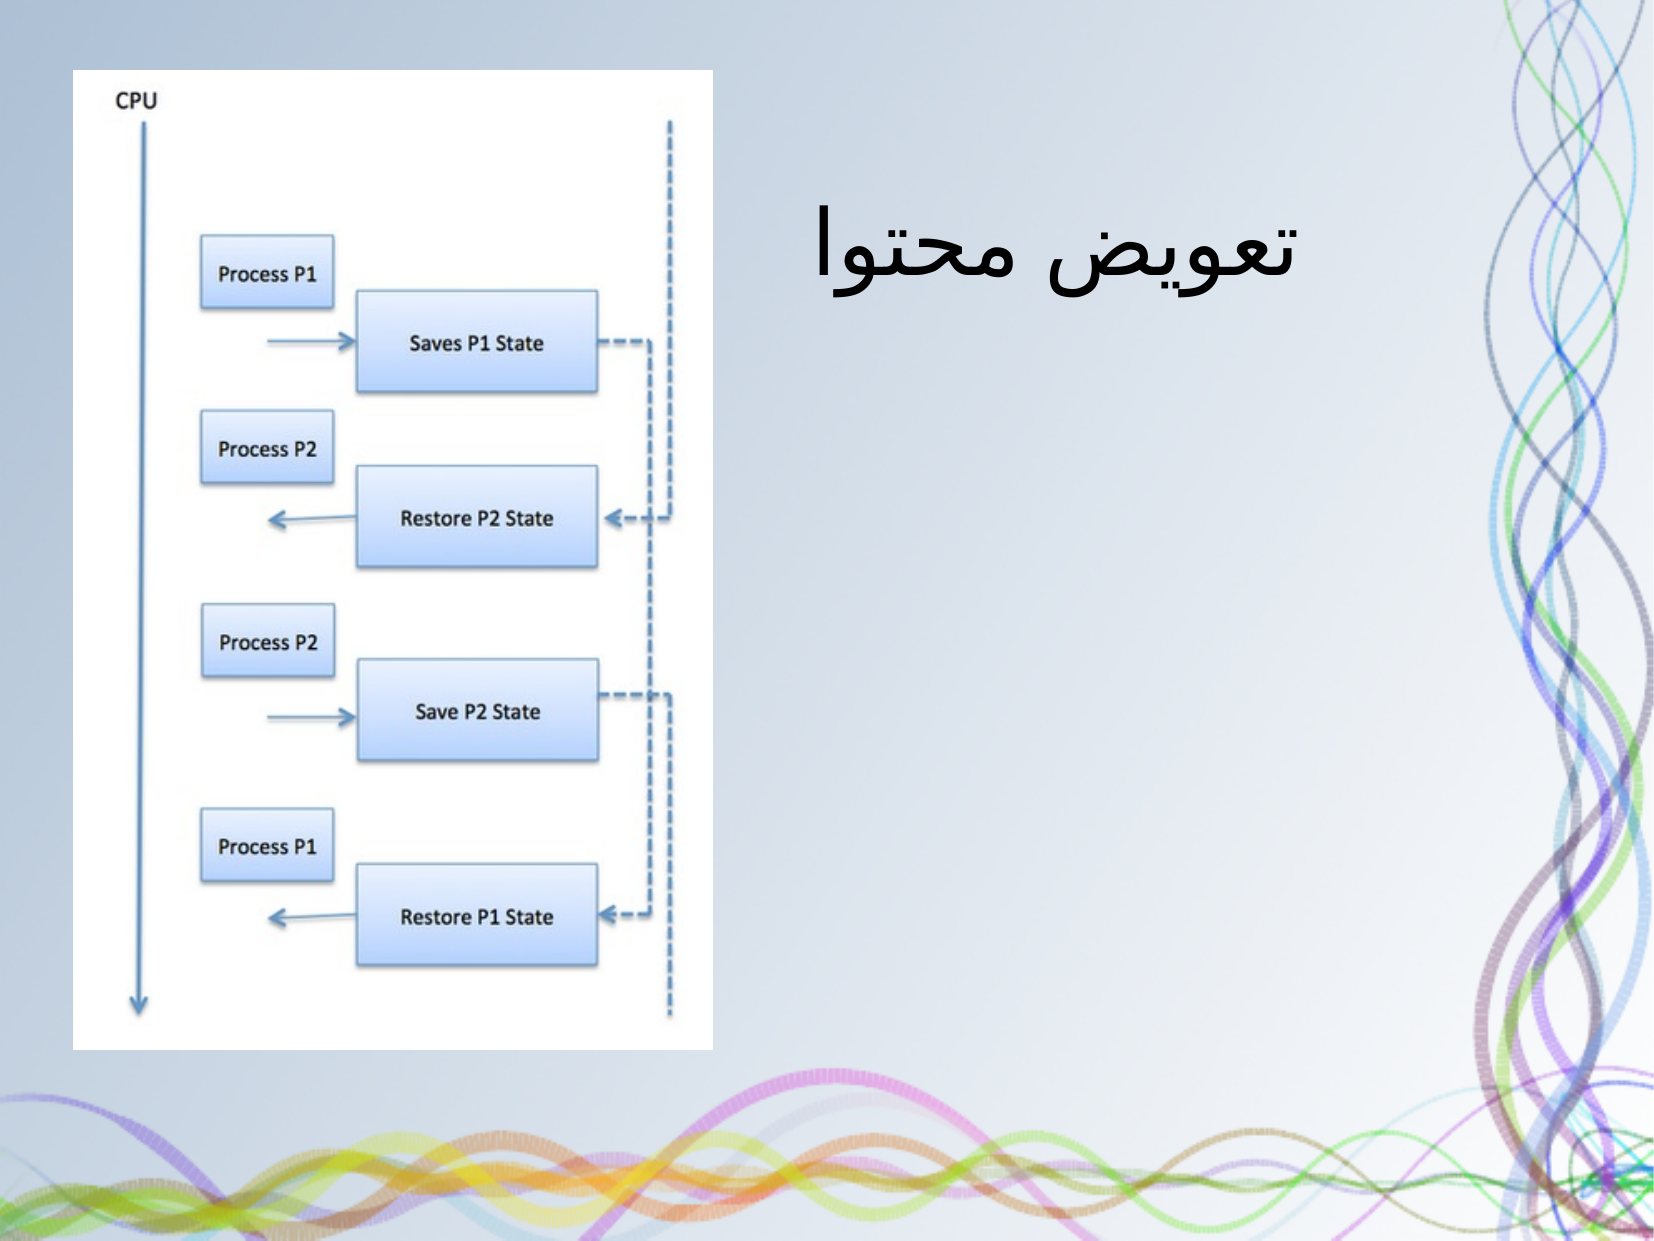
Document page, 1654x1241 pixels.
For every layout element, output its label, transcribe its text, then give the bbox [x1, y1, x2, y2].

title تعویض محتوا [713, 150, 1654, 358]
picture [0, 0, 1654, 1241]
